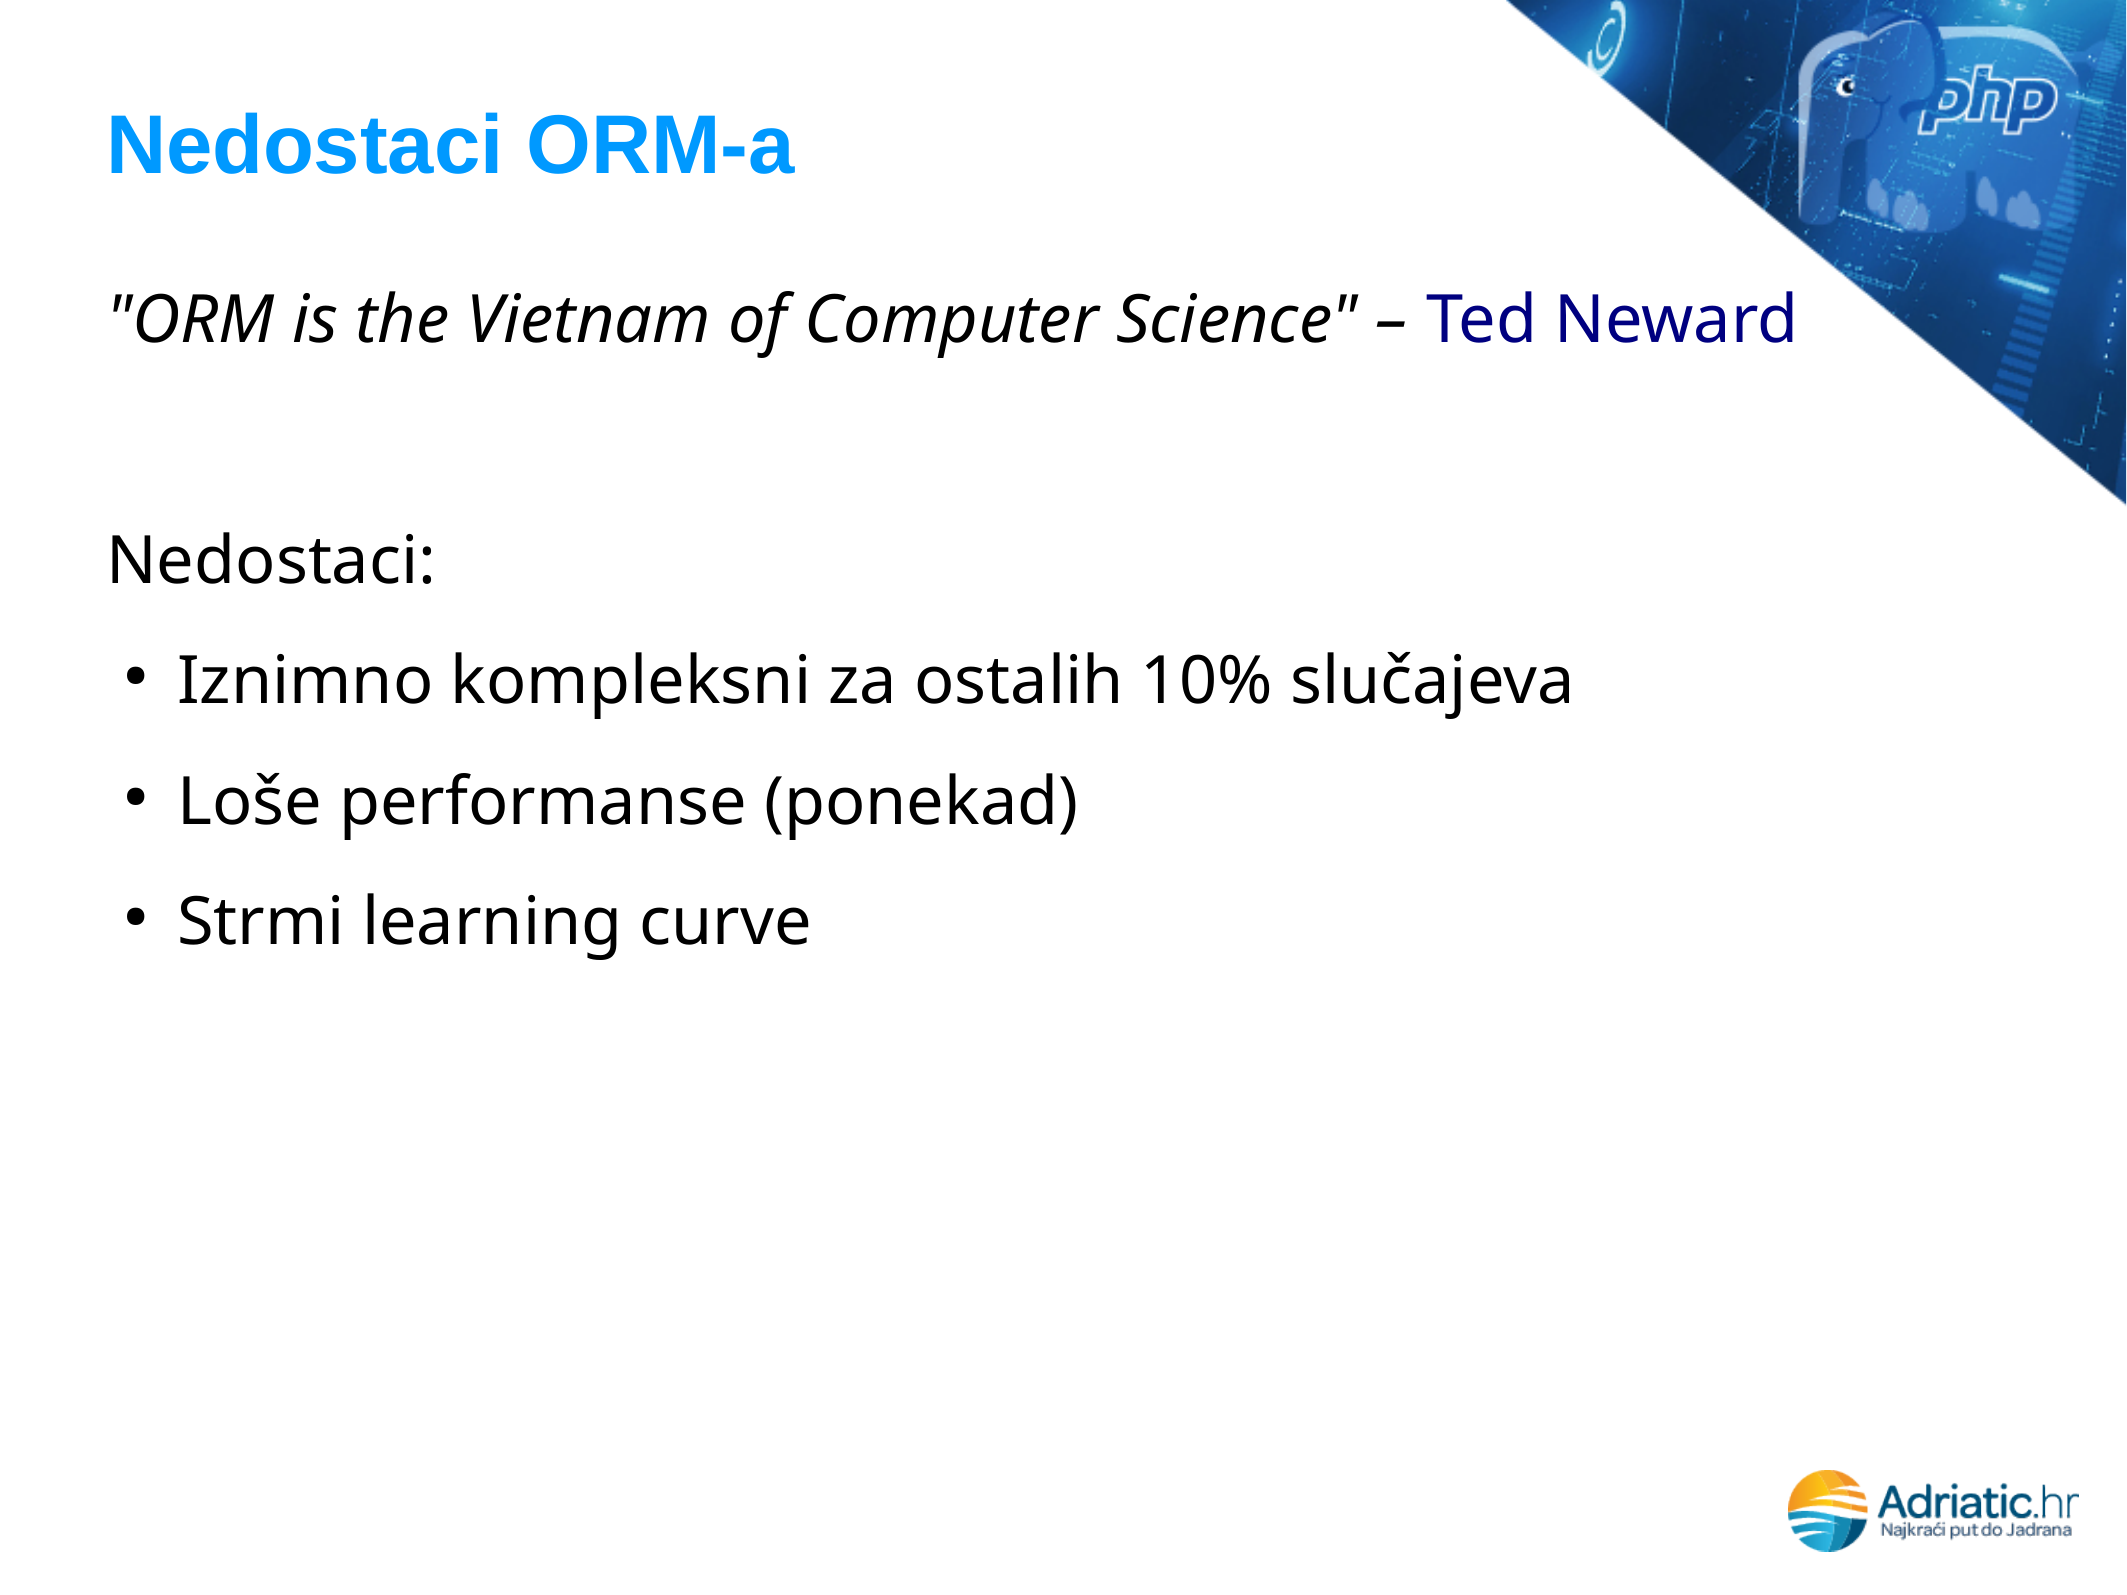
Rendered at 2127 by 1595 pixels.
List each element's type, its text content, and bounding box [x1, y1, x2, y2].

list "ORM is the Vietnam of Computer Science" – Ted Neward Nedostaci: Iznimno kompleksni za ostalih 10% slučajeva Loše performanse (ponekad) Strmi learning curve [106, 271, 2020, 1453]
title Nedostaci ORM-a [106, 70, 1630, 219]
picture [1788, 1470, 2079, 1552]
picture [1505, 0, 2127, 625]
